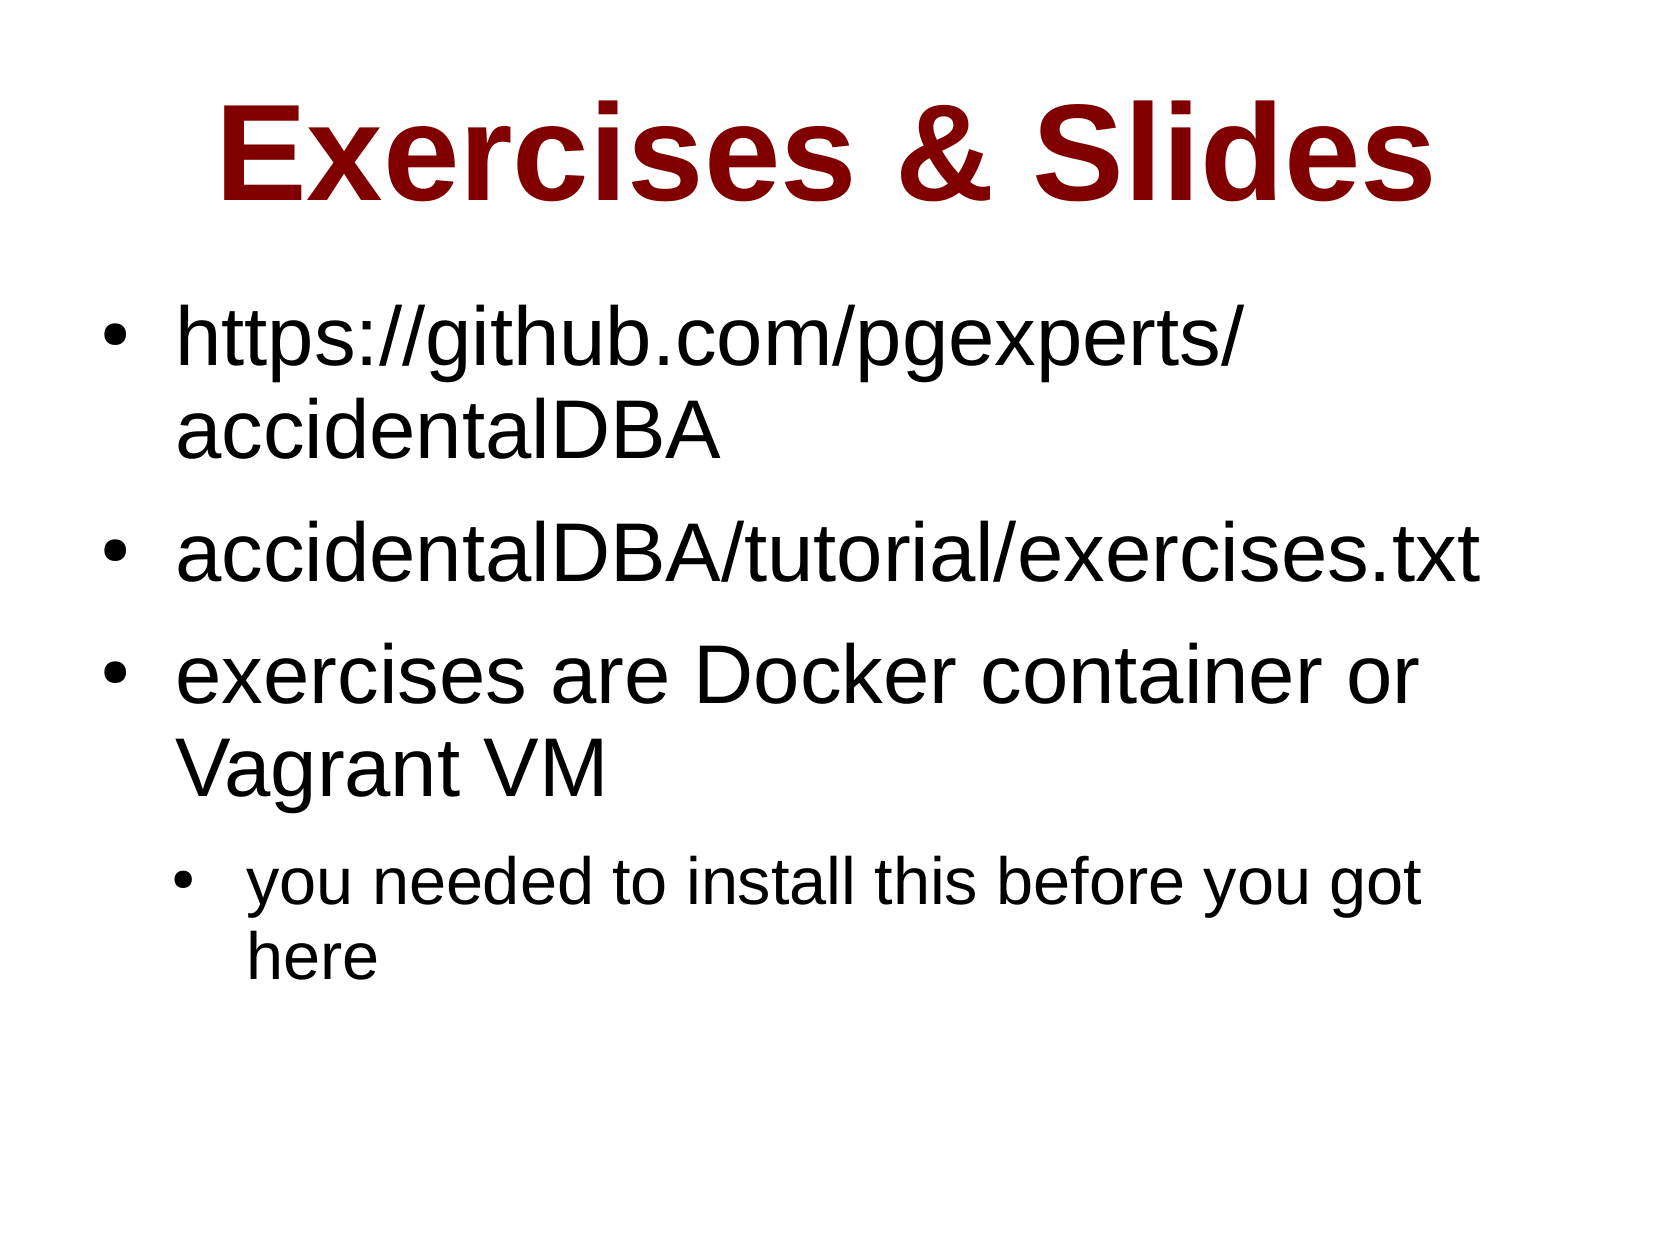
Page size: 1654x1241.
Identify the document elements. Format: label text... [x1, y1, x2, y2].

title Exercises & Slides [82, 49, 1571, 257]
list https://github.com/pgexperts/ accidentalDBA accidentalDBA/tutorial/exercises.txt exercises are Docker container or Vagrant VM you needed to install this before you got here [82, 290, 1571, 1010]
